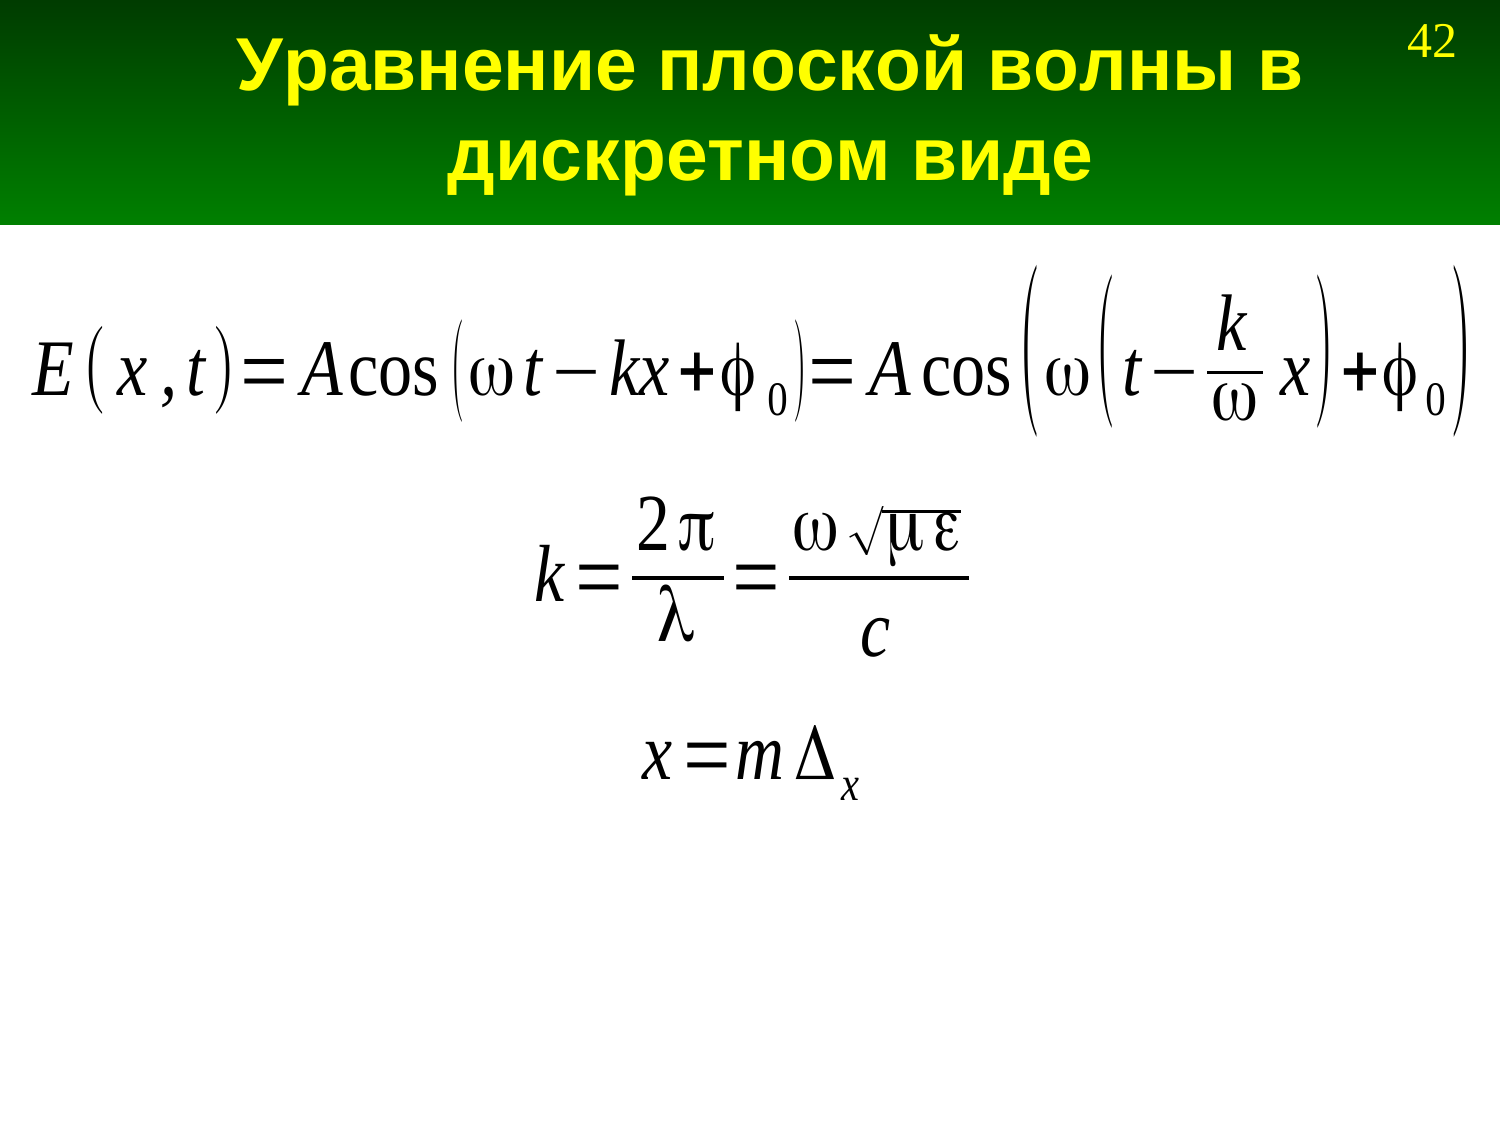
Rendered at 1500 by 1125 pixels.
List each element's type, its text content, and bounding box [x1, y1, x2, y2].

chart [620, 708, 880, 813]
chart [513, 479, 987, 674]
title Уравнение плоской волны в дискретном виде [100, 7, 1441, 204]
chart [11, 259, 1489, 442]
